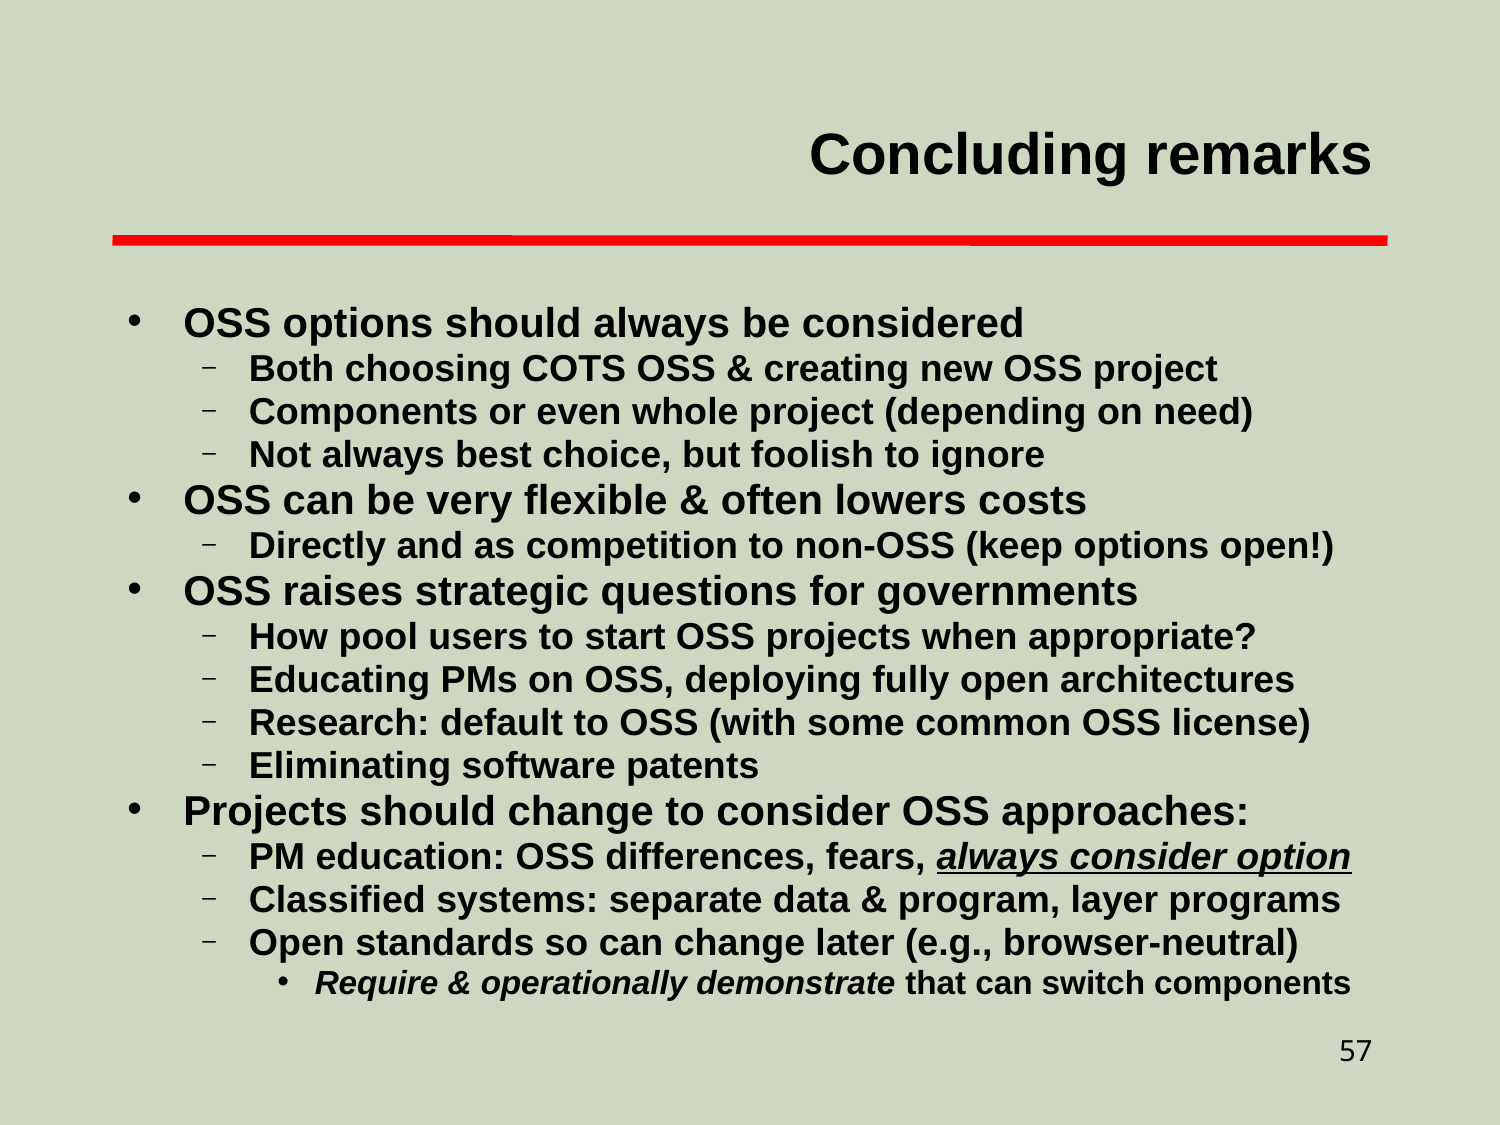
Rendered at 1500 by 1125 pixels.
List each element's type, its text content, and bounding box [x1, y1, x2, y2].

list OSS options should always be considered Both choosing COTS OSS & creating new OSS project Components or even whole project (depending on need) Not always best choice, but foolish to ignore OSS can be very flexible & often lowers costs Directly and as competition to non-OSS (keep options open!) OSS raises strategic questions for governments How pool users to start OSS projects when appropriate? Educating PMs on OSS, deploying fully open architectures Research: default to OSS (with some common OSS license) Eliminating software patents Projects should change to consider OSS approaches: PM education: OSS differences, fears, always consider option Classified systems: separate data & program, layer programs Open standards so can change later (e.g., browser-neutral) Require & operationally demonstrate that can switch components [112, 299, 1388, 1075]
title Concluding remarks [337, 85, 1388, 224]
